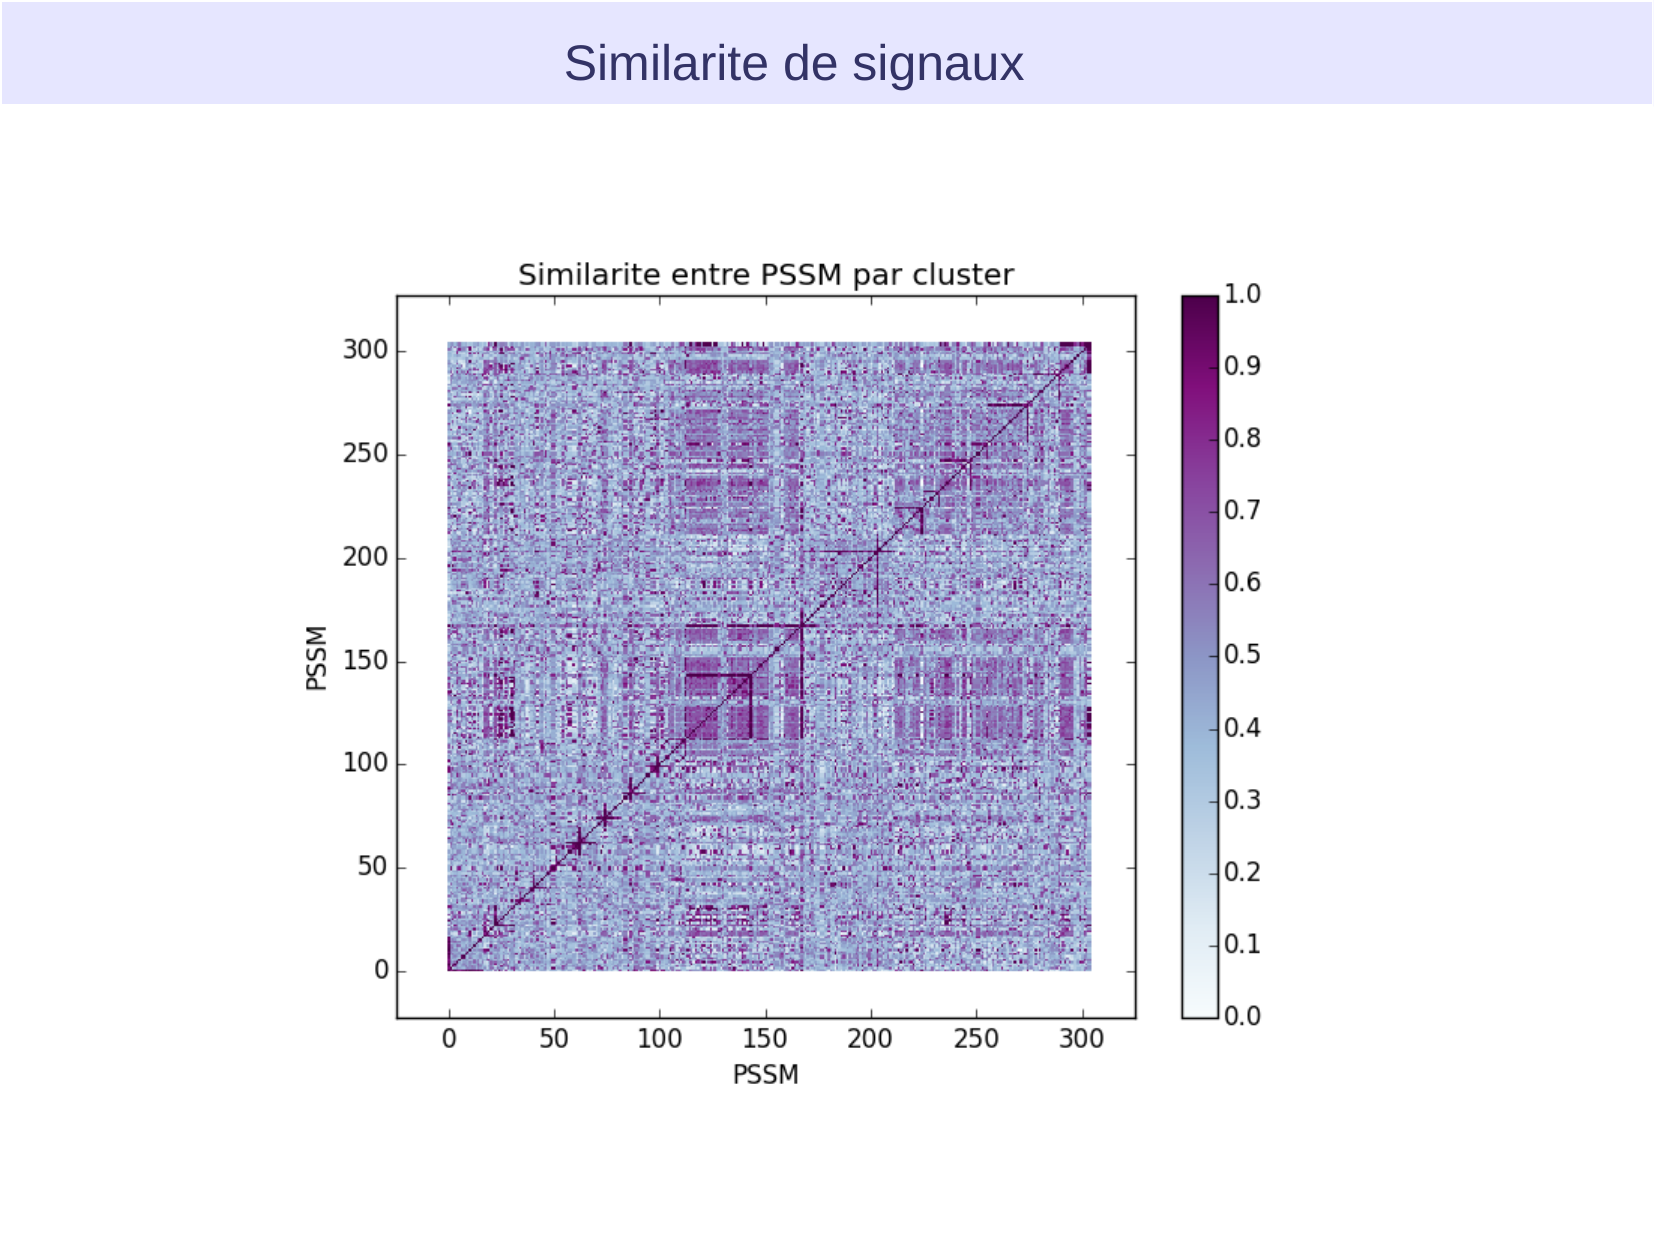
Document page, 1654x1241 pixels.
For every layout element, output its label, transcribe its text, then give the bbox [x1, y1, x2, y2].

text_box Similarite de signaux [548, 22, 1162, 98]
text_box [0, 0, 1654, 107]
picture [239, 207, 1440, 1108]
